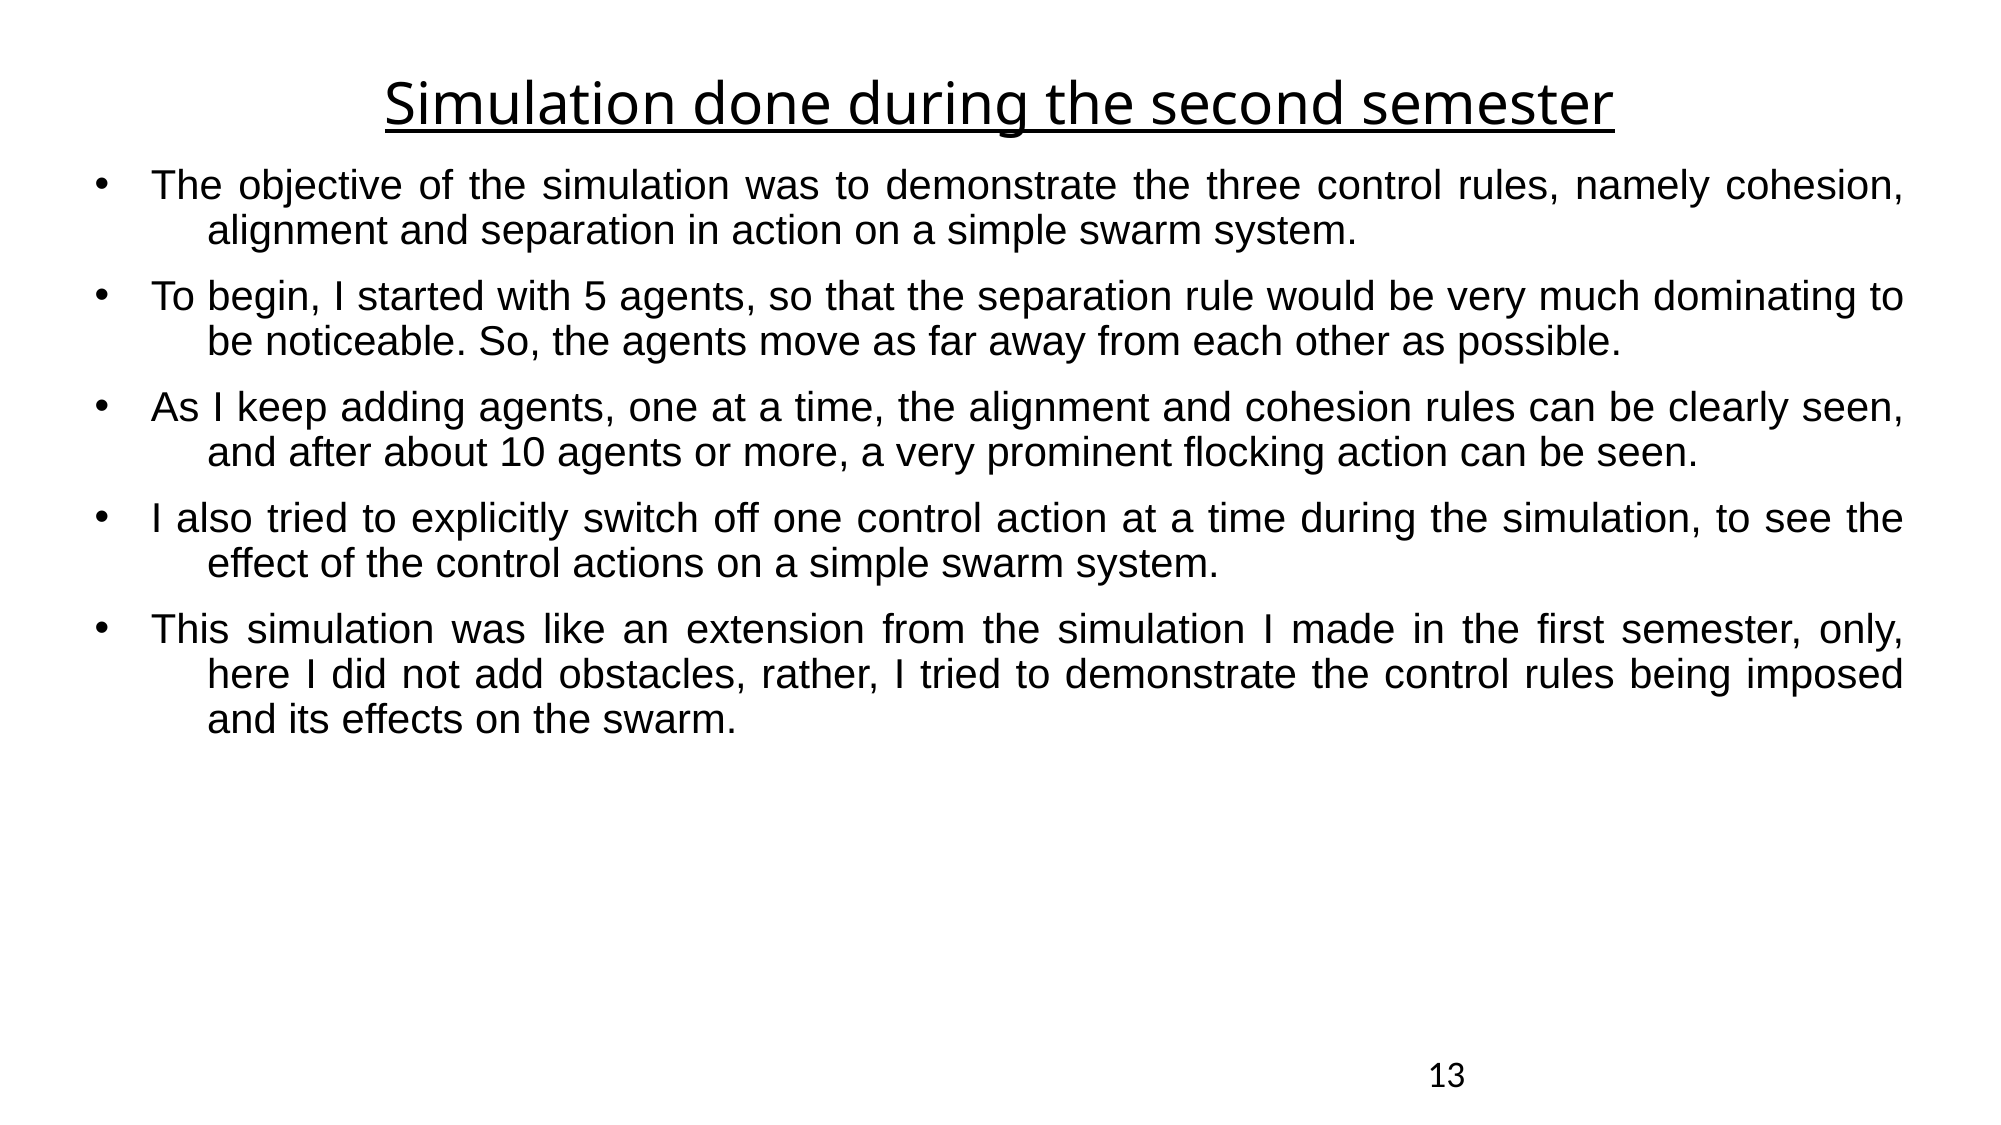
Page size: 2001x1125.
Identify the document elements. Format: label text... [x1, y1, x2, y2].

title Simulation done during the second semester [249, 66, 1750, 156]
subtitle The objective of the simulation was to demonstrate the three control rules, namely cohesion, alignment and separation in action on a simple swarm system. To begin, I started with 5 agents, so that the separation rule would be very much dominating to be noticeable. So, the agents move as far away from each other as possible. As I keep adding agents, one at a time, the alignment and cohesion rules can be clearly seen, and after about 10 agents or more, a very prominent flocking action can be seen. I also tried to explicitly switch off one control action at a time during the simulation, to see the effect of the control actions on a simple swarm system. This simulation was like an extension from the simulation I made in the first semester, only, here I did not add obstacles, rather, I tried to demonstrate the control rules being imposed and its effects on the swarm. [79, 156, 1921, 1043]
text_box [1412, 1042, 1863, 1103]
